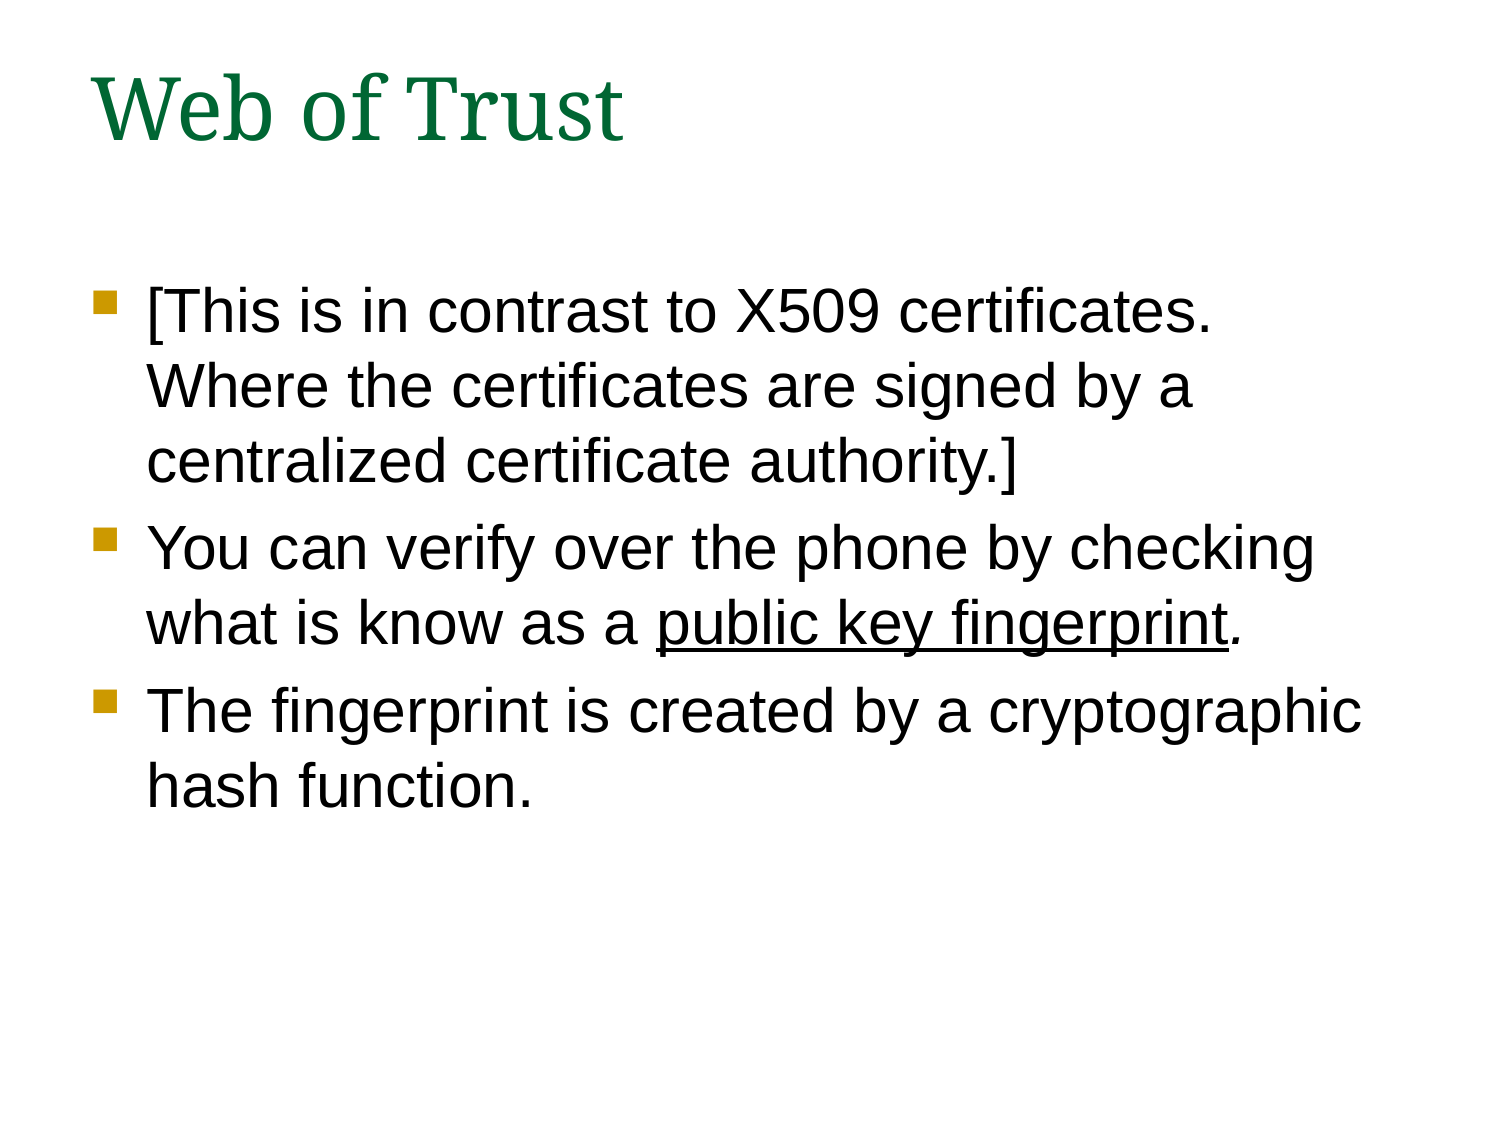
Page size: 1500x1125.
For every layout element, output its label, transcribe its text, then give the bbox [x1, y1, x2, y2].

title Web of Trust [75, 45, 1425, 233]
list [This is in contrast to X509 certificates. Where the certificates are signed by a centralized certificate authority.] You can verify over the phone by checking what is know as a public key fingerprint. The fingerprint is created by a cryptographic hash function. [75, 262, 1425, 1006]
